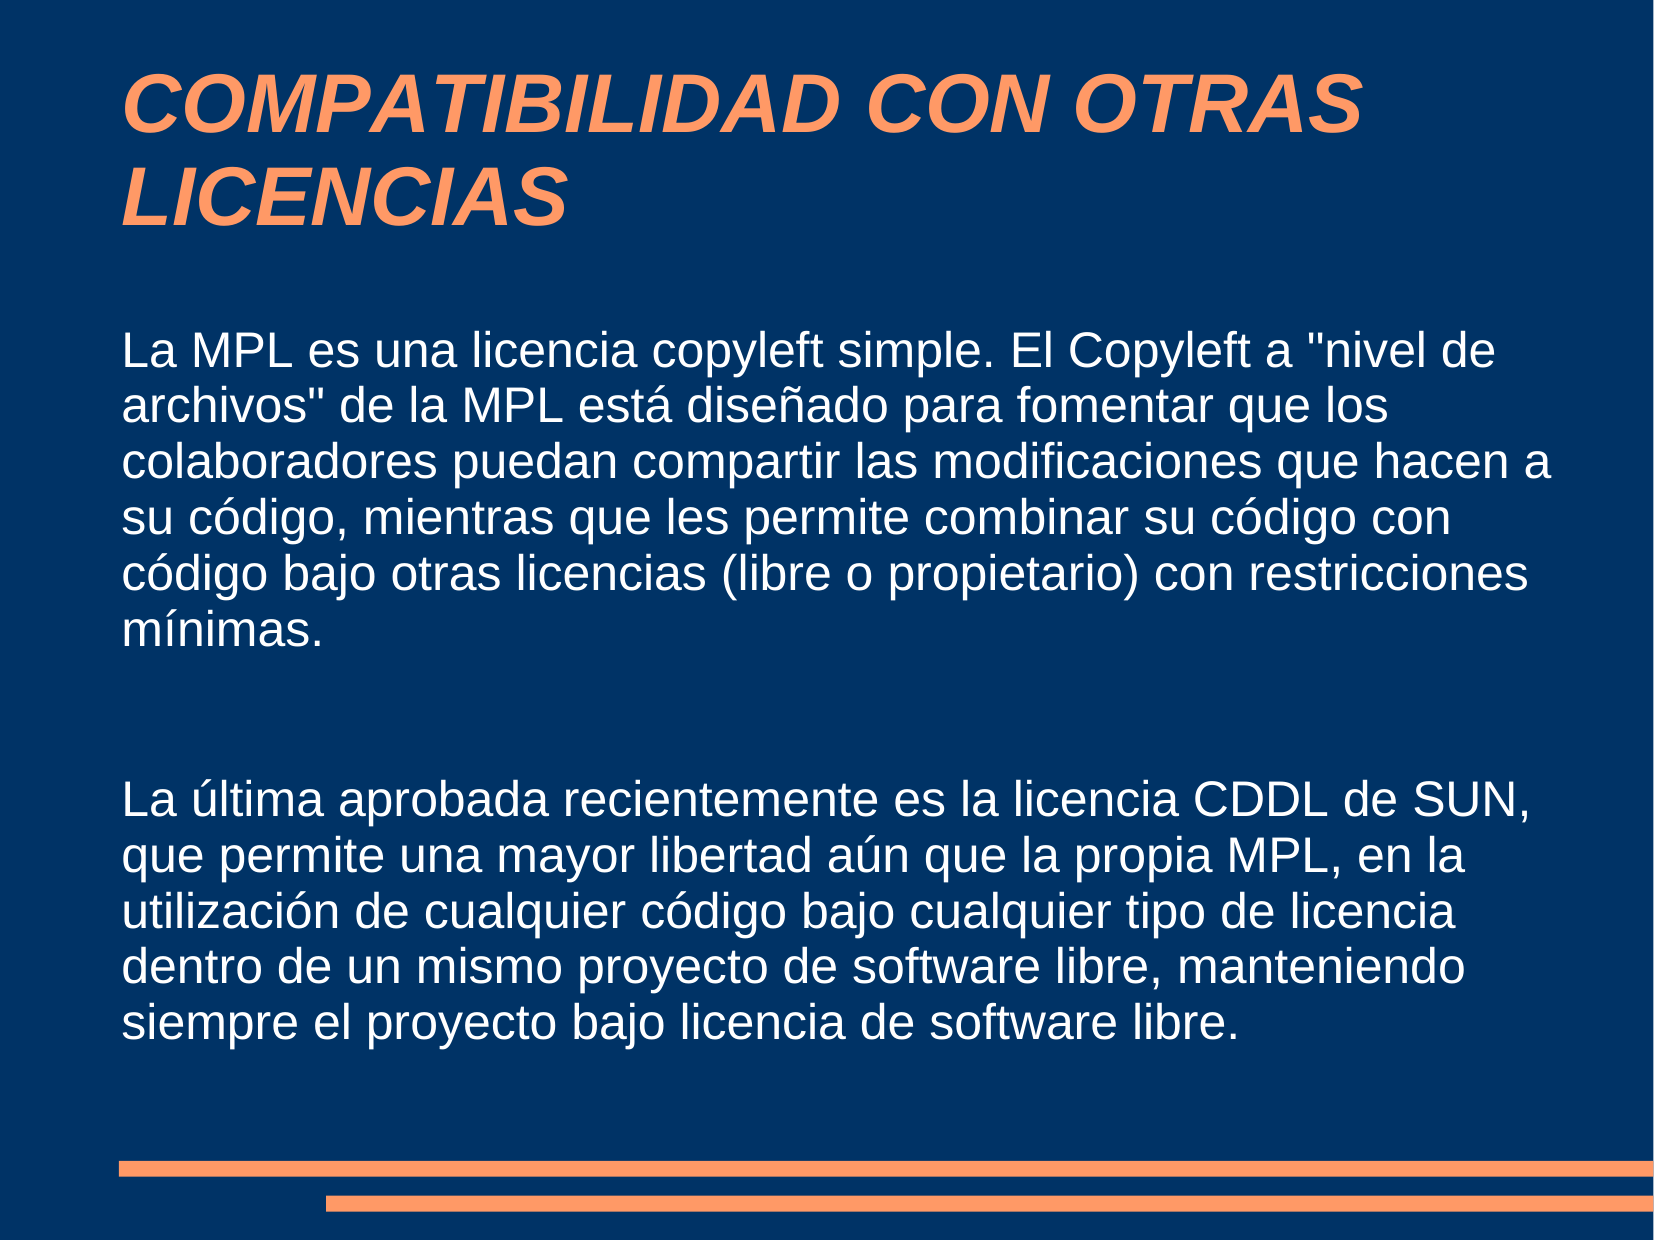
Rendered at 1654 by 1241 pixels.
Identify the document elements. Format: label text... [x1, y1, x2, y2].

list La MPL es una licencia copyleft simple. El Copyleft a "nivel de archivos" de la MPL está diseñado para fomentar que los colaboradores puedan compartir las modificaciones que hacen a su código, mientras que les permite combinar su código con código bajo otras licencias (libre o propietario) con restricciones mínimas. La última aprobada recientemente es la licencia CDDL de SUN, que permite una mayor libertad aún que la propia MPL, en la utilización de cualquier código bajo cualquier tipo de licencia dentro de un mismo proyecto de software libre, manteniendo siempre el proyecto bajo licencia de software libre. [121, 322, 1561, 1132]
title COMPATIBILIDAD CON OTRAS LICENCIAS [121, 46, 1534, 254]
